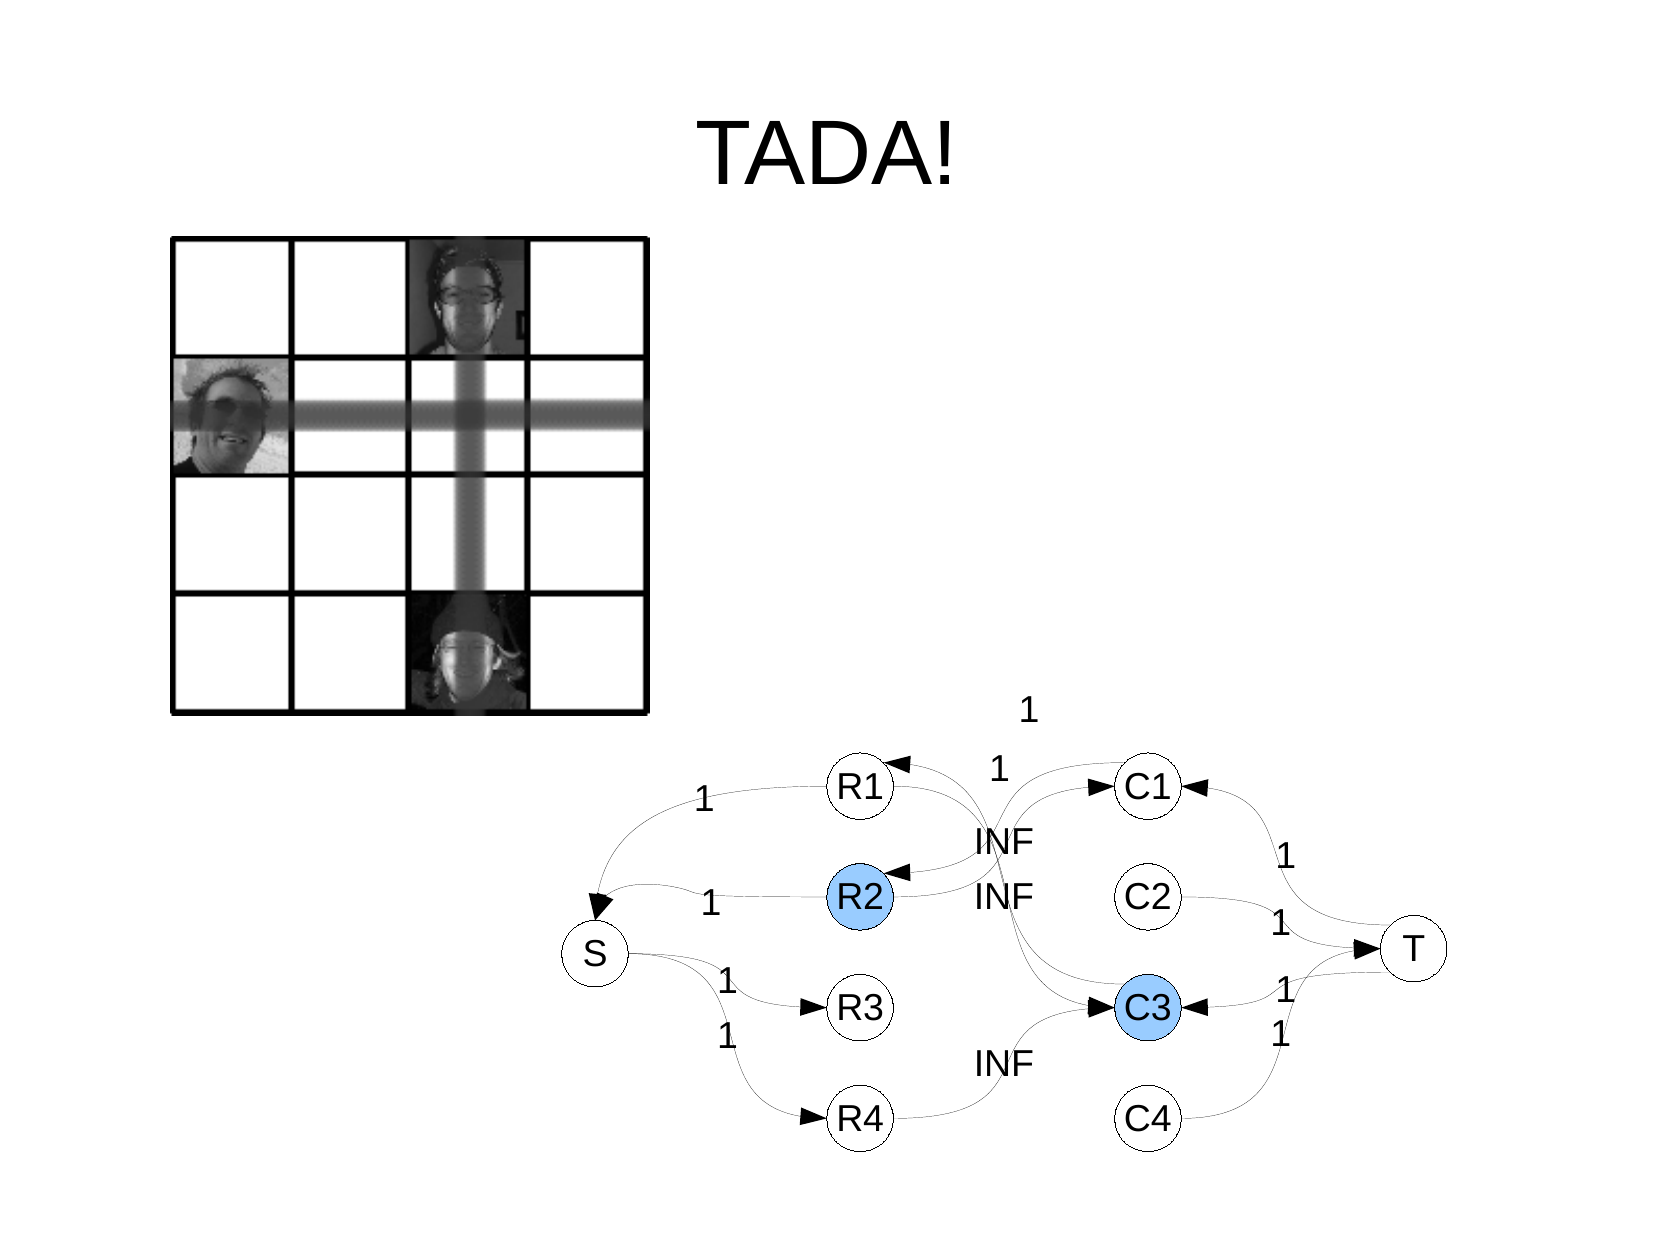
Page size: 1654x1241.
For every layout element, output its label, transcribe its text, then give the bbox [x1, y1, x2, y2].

text_box C3 [1114, 974, 1182, 1041]
text_box 1 [1003, 681, 1055, 739]
text_box 1 [974, 740, 1025, 798]
text_box C1 [1114, 752, 1182, 820]
text_box R1 [826, 752, 894, 820]
text_box 1 [679, 769, 730, 827]
picture [170, 236, 650, 716]
text_box C2 [1114, 863, 1182, 931]
text_box S [561, 920, 629, 987]
text_box T [1380, 915, 1447, 982]
text_box R3 [826, 974, 894, 1041]
text_box R4 [826, 1085, 894, 1152]
text_box C4 [1114, 1085, 1182, 1152]
title TADA! [82, 56, 1571, 250]
text_box R2 [826, 863, 894, 931]
